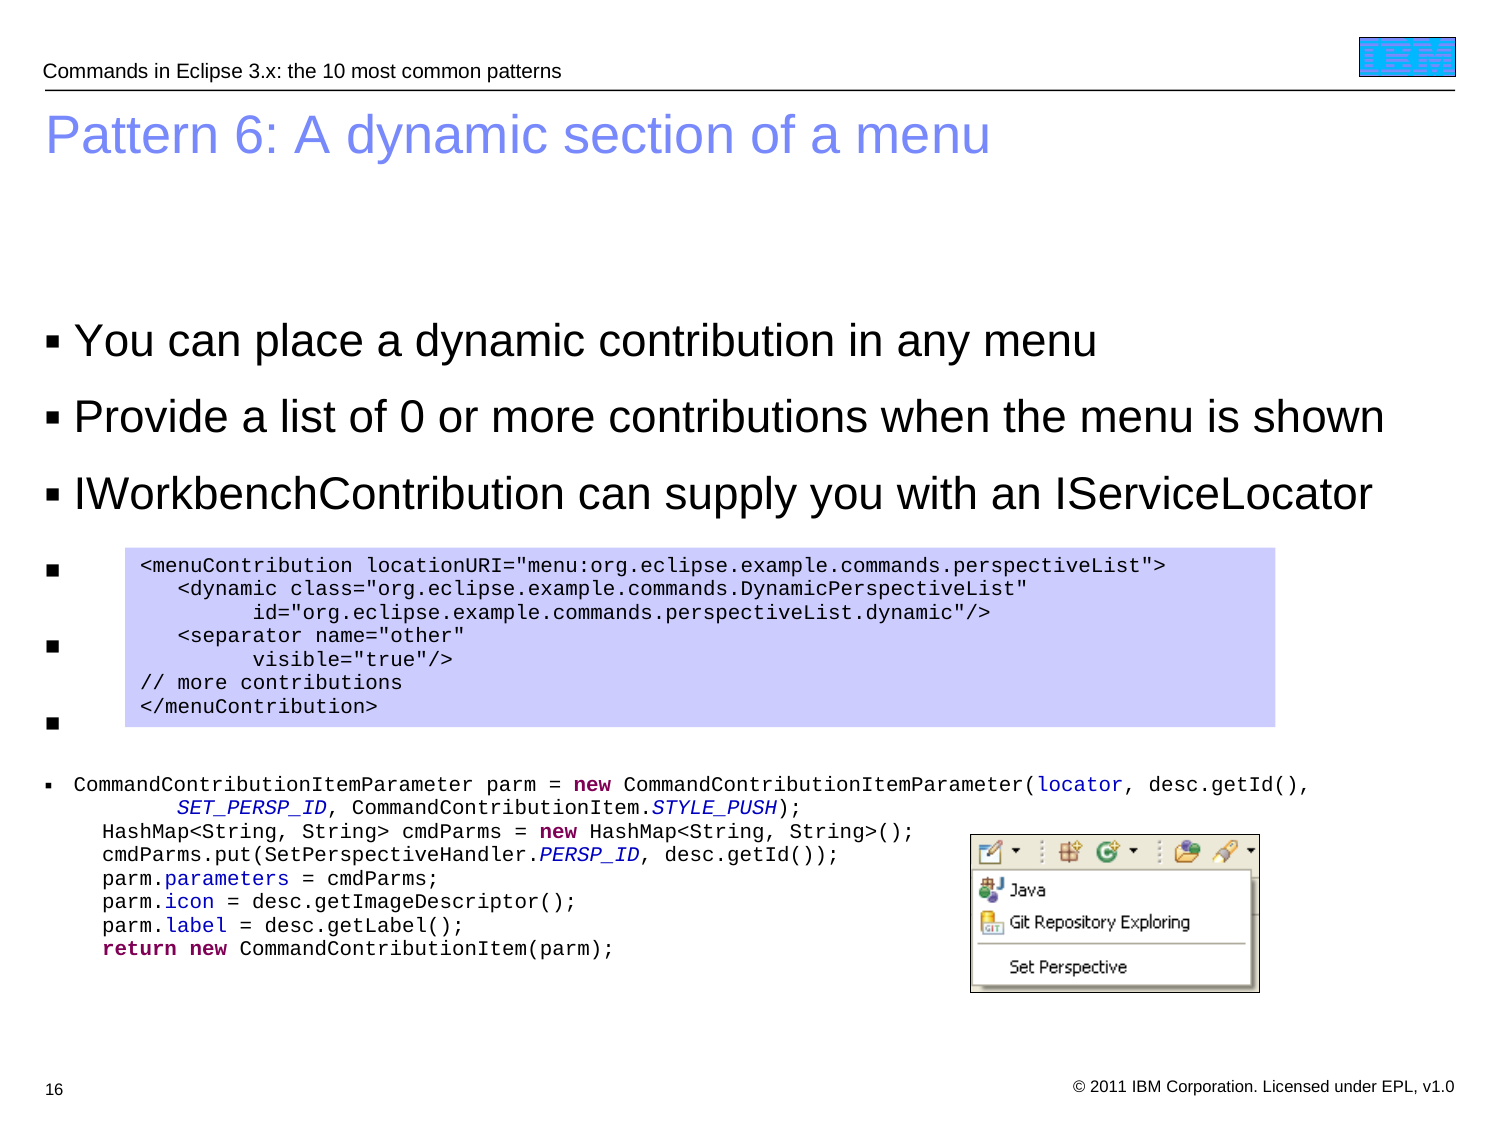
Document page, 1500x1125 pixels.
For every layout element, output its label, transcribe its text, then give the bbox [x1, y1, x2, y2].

list You can place a dynamic contribution in any menu Provide a list of 0 or more contributions when the menu is shown IWorkbenchContribution can supply you with an IServiceLocator CommandContributionItemParameter parm = new CommandContributionItemParameter(locator, desc.getId(), SET_PERSP_ID, CommandContributionItem.STYLE_PUSH); HashMap<String, String> cmdParms = new HashMap<String, String>(); cmdParms.put(SetPerspectiveHandler.PERSP_ID, desc.getId()); parm.parameters = cmdParms; parm.icon = desc.getImageDescriptor(); parm.label = desc.getLabel(); return new CommandContributionItem(parm); [30, 307, 1456, 1058]
text_box <menuContribution locationURI="menu:org.eclipse.example.commands.perspectiveList"> <dynamic class="org.eclipse.example.commands.DynamicPerspectiveList" id="org.eclipse.example.commands.perspectiveList.dynamic"/> <separator name="other" visible="true"/> // more contributions </menuContribution> [125, 547, 1276, 728]
text_box Commands in Eclipse 3.x: the 10 most common patterns [27, 37, 1312, 83]
picture [970, 834, 1260, 993]
title Pattern 6: A dynamic section of a menu [30, 97, 1456, 218]
